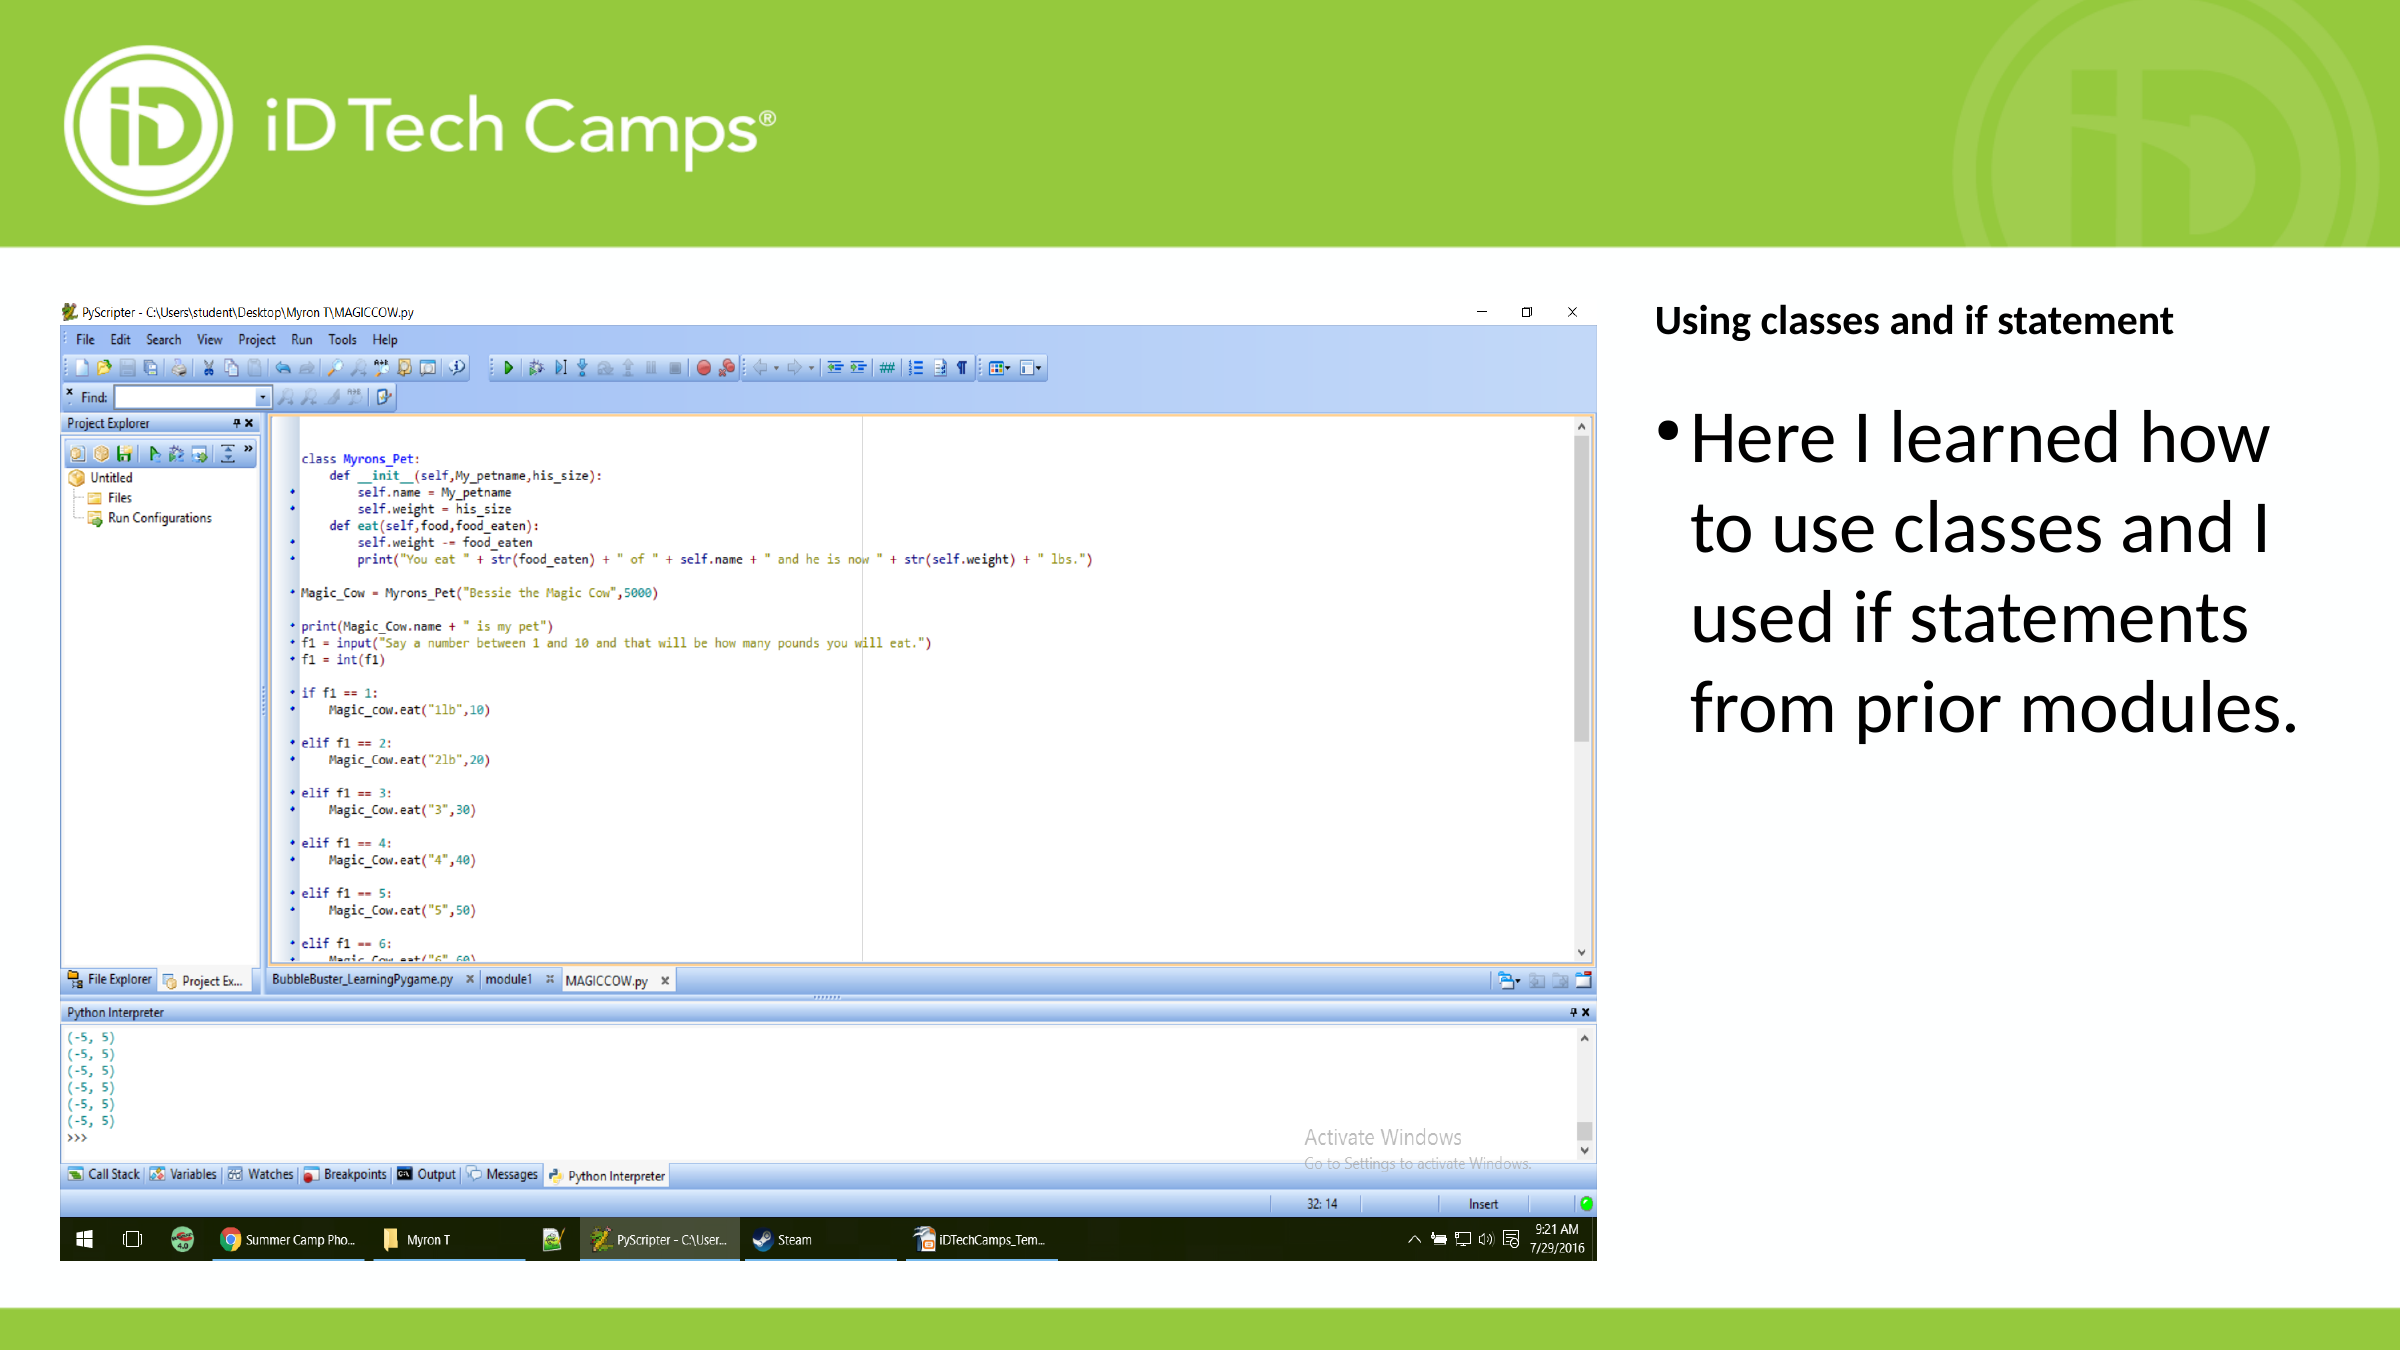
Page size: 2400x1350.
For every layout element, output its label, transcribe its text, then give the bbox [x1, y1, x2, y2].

picture [0, 0, 2400, 1350]
text_box Using classes and if statement Here I learned how to use classes and I used if statements from prior modules. [1640, 285, 2360, 790]
